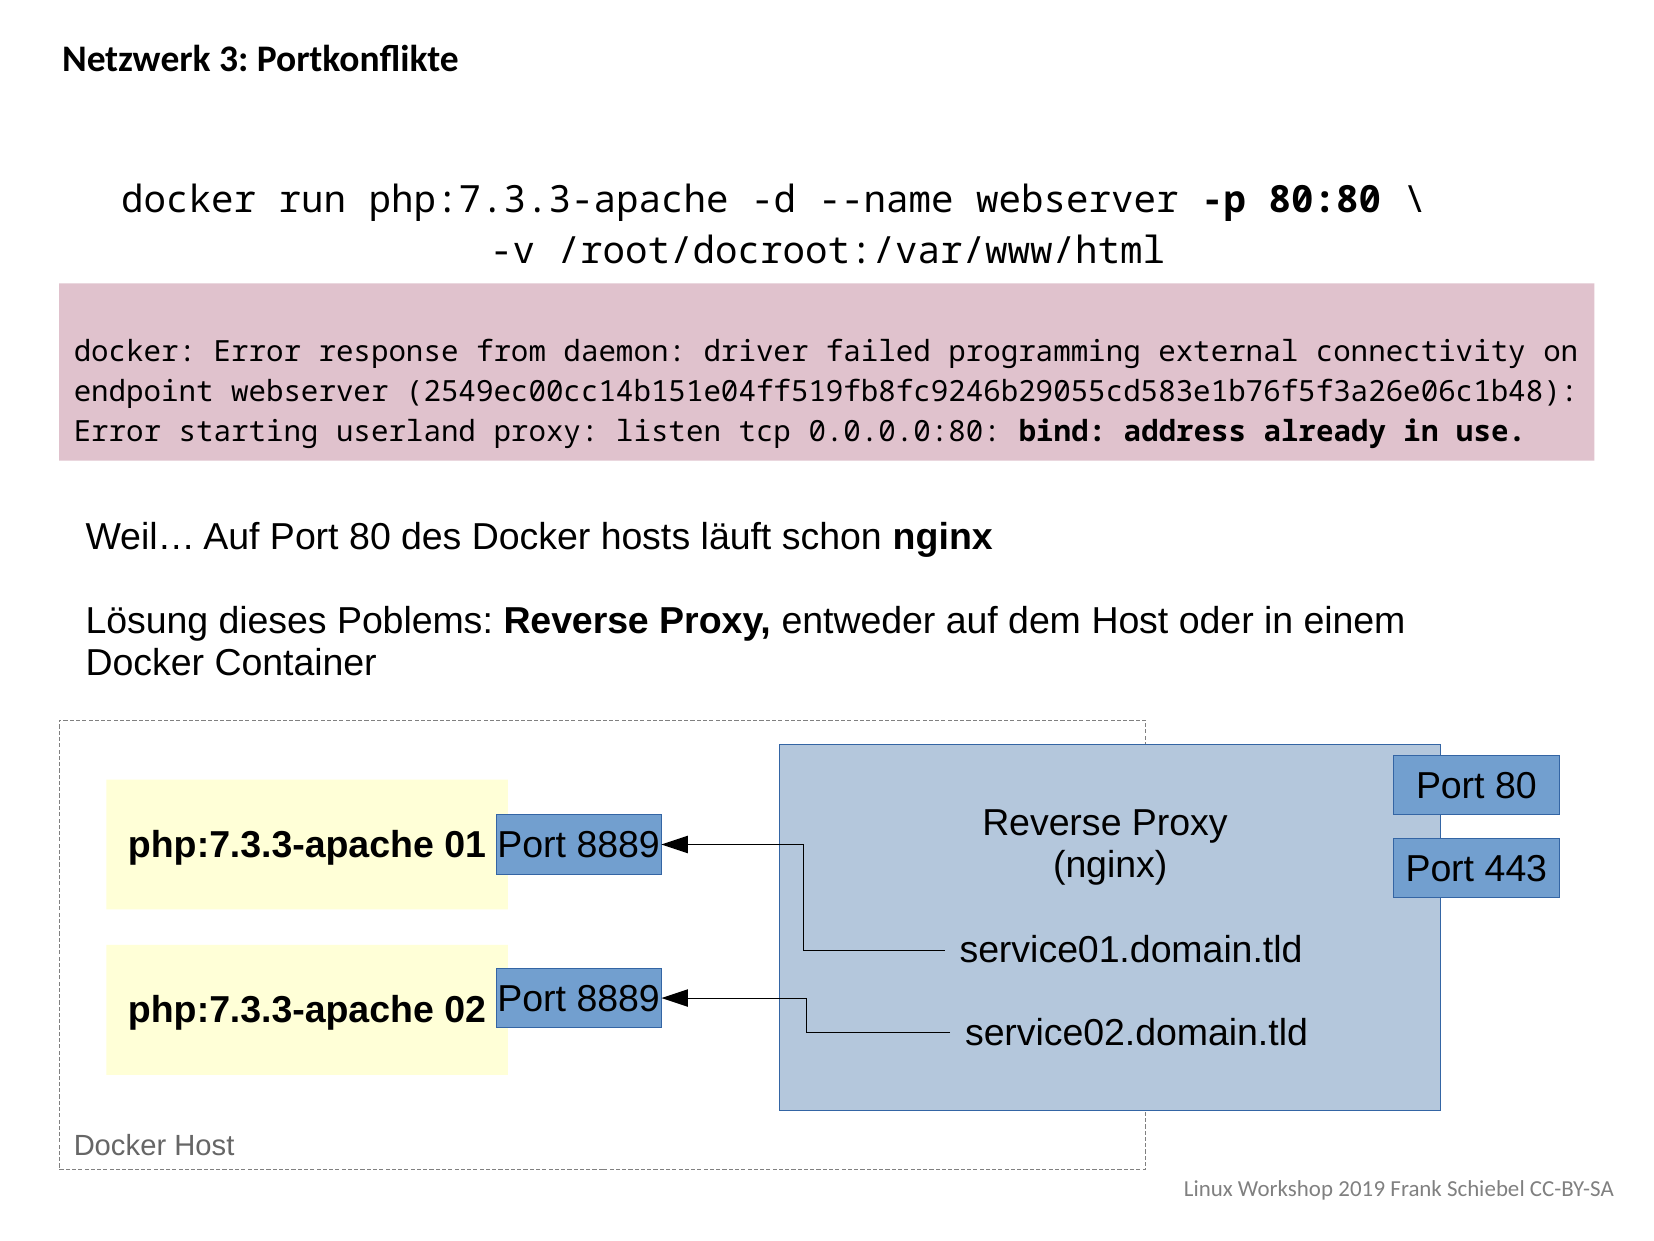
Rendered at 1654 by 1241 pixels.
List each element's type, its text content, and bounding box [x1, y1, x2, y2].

text_box Port 8889 [496, 968, 662, 1028]
text_box Netzwerk 3: Portkonflikte [47, 35, 674, 88]
text_box Weil… Auf Port 80 des Docker hosts läuft schon nginx Lösung dieses Poblems: Reverse Proxy, entweder auf dem Host oder in einem Docker Container [70, 507, 1431, 691]
text_box Port 8889 [496, 814, 662, 875]
text_box service01.domain.tld [944, 921, 1318, 979]
text_box Docker Host [59, 1121, 250, 1170]
text_box service02.domain.tld [950, 1003, 1323, 1061]
text_box Reverse Proxy (nginx) [779, 744, 1441, 1111]
text_box docker run php:7.3.3-apache -d --name webserver -p 80:80 \ -v /root/docroot:/var/www/html [106, 165, 1607, 260]
text_box php:7.3.3-apache 02 [106, 944, 508, 1075]
text_box Port 80 [1393, 755, 1560, 815]
text_box Port 443 [1393, 838, 1560, 898]
text_box docker: Error response from daemon: driver failed programming external connectivity on endpoint webserver (2549ec00cc14b151e04ff519fb8fc9246b29055cd583e1b76f5f3a26e06c1b48): Error starting userland proxy: listen tcp 0.0.0.0:80: bind: address already in use. [59, 283, 1595, 461]
text_box php:7.3.3-apache 01 [106, 779, 508, 910]
